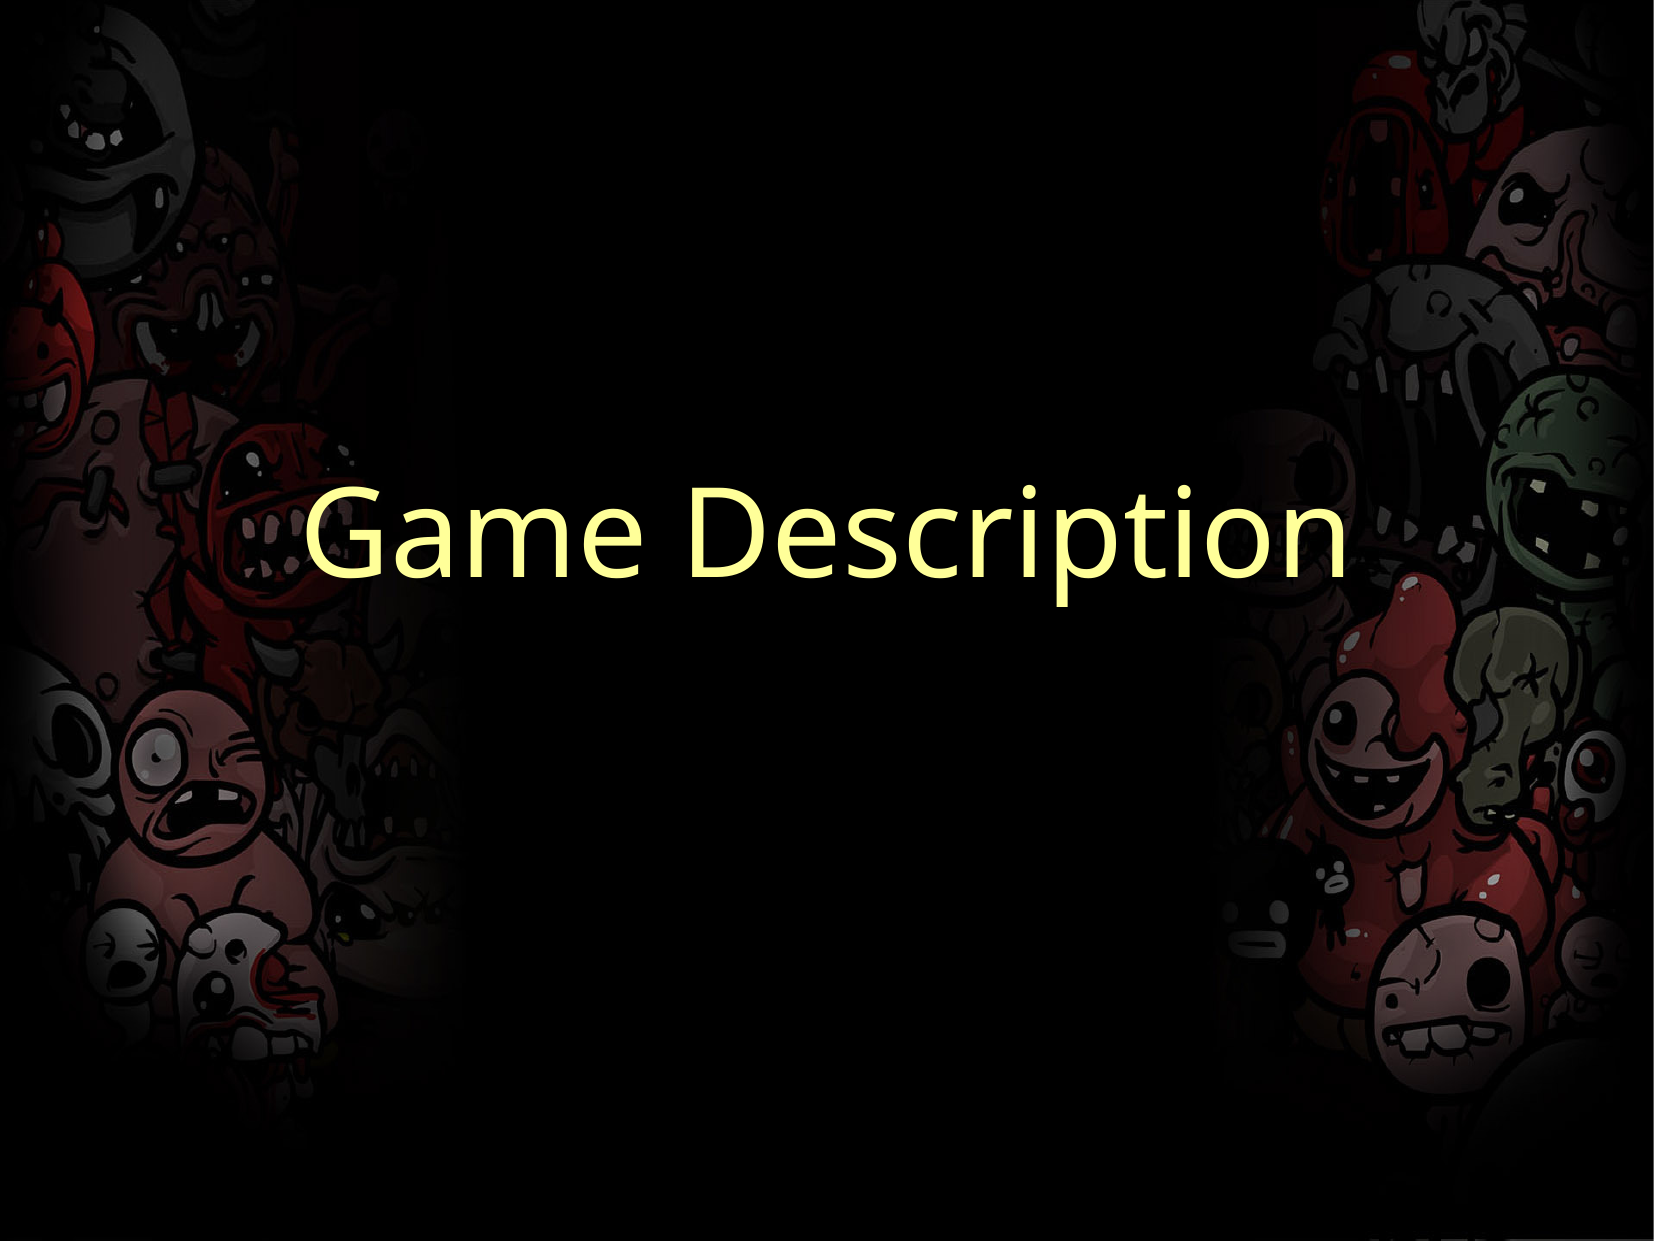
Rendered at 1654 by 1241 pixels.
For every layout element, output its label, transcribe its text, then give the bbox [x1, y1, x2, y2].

subtitle Game Description [82, 49, 1571, 1010]
picture [0, 0, 1654, 1241]
